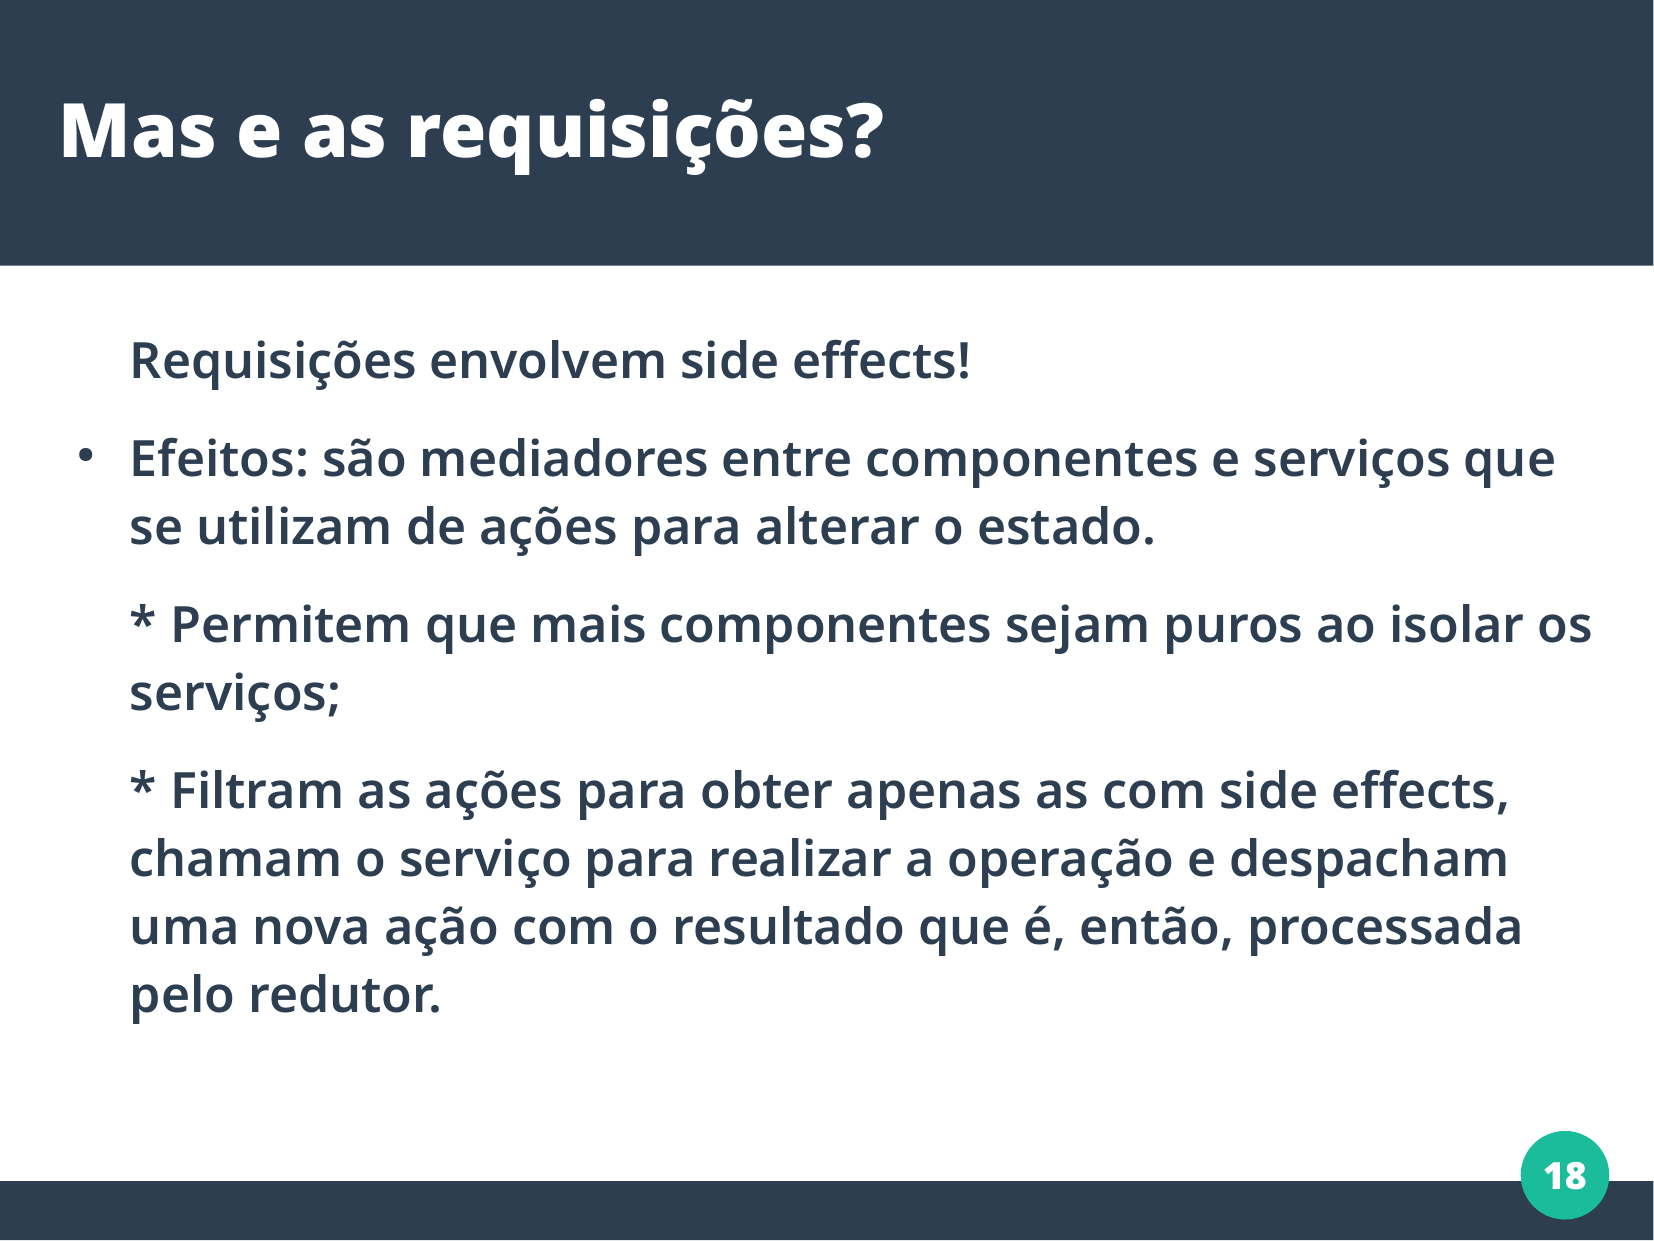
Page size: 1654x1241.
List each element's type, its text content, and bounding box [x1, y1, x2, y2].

list Requisições envolvem side effects! Efeitos: são mediadores entre componentes e serviços que se utilizam de ações para alterar o estado. * Permitem que mais componentes sejam puros ao isolar os serviços; * Filtram as ações para obter apenas as com side effects, chamam o serviço para realizar a operação e despacham uma nova ação com o resultado que é, então, processada pelo redutor. [59, 324, 1595, 1152]
title Mas e as requisições? [59, 49, 1595, 207]
